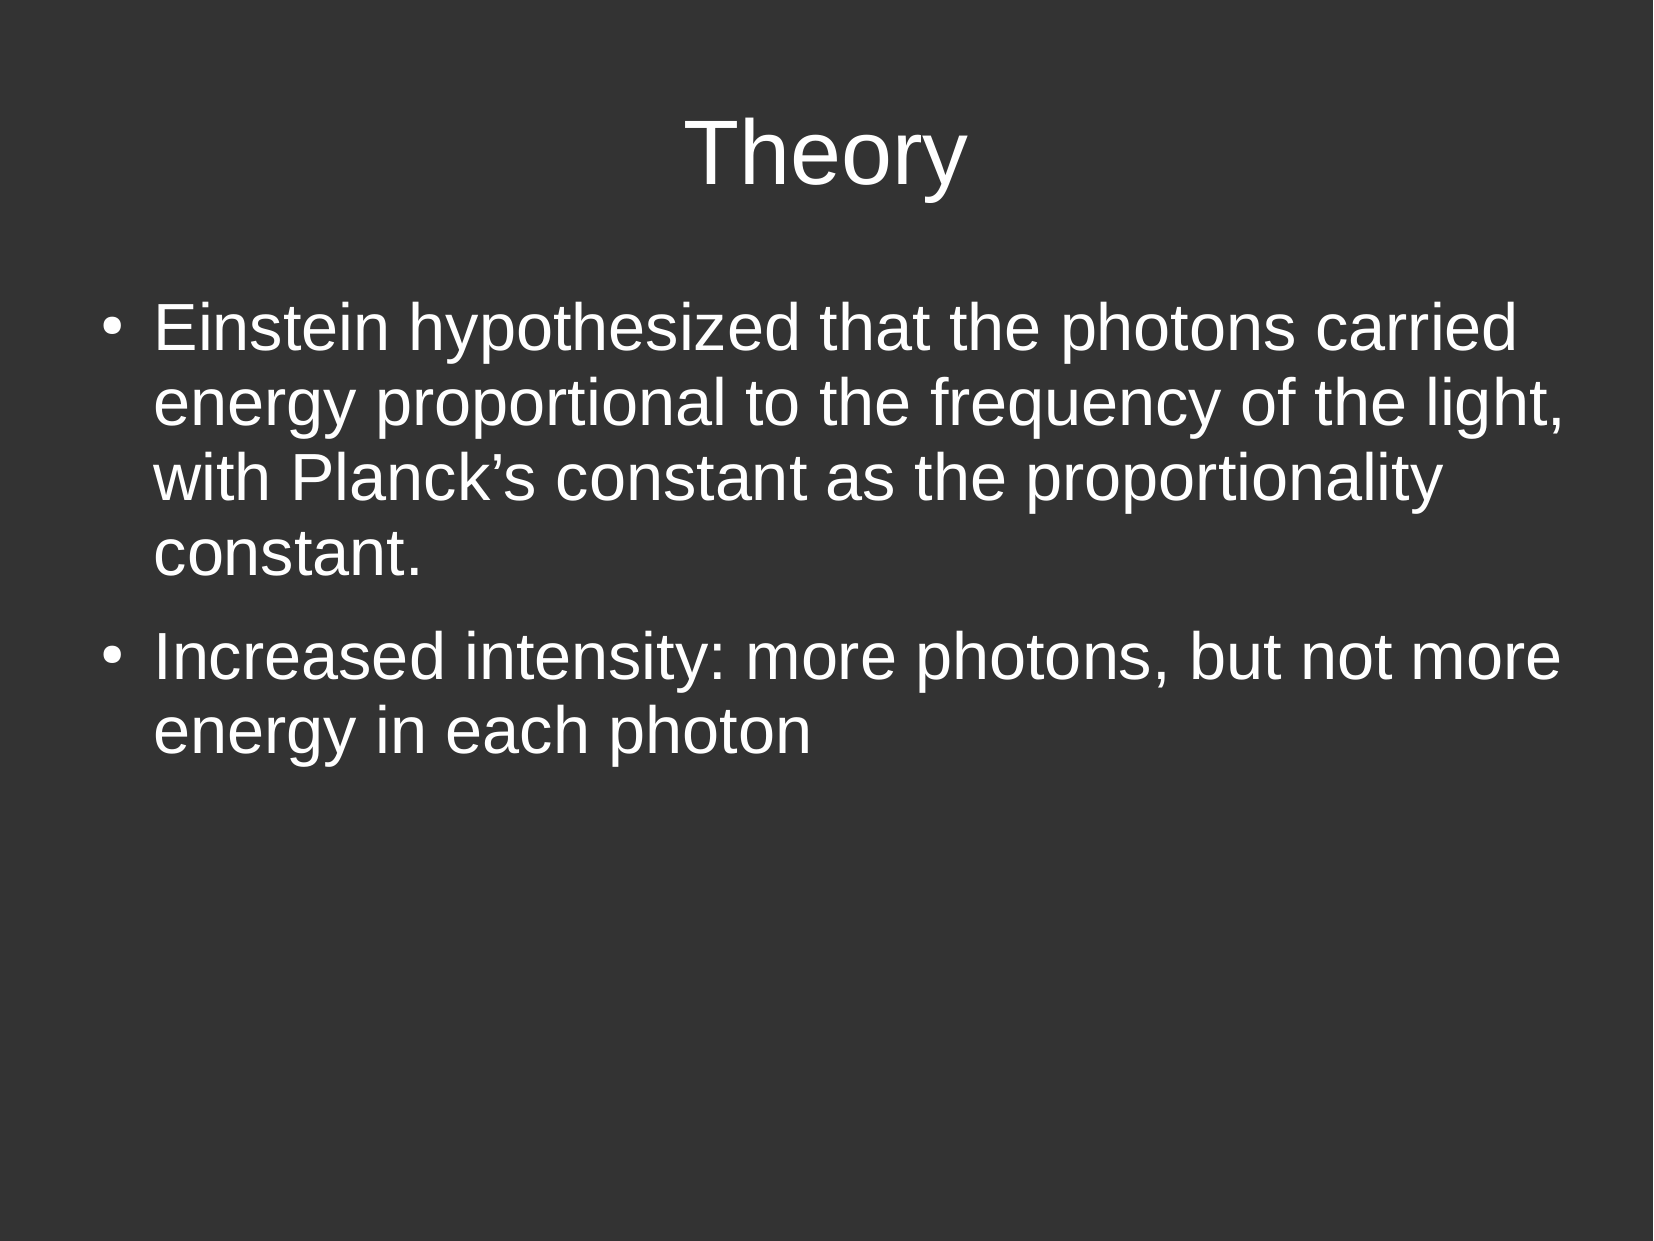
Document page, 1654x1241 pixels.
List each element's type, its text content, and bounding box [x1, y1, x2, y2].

title Theory [82, 49, 1571, 257]
list Einstein hypothesized that the photons carried energy proportional to the frequency of the light, with Planck’s constant as the proportionality constant. Increased intensity: more photons, but not more energy in each photon [82, 290, 1571, 1010]
